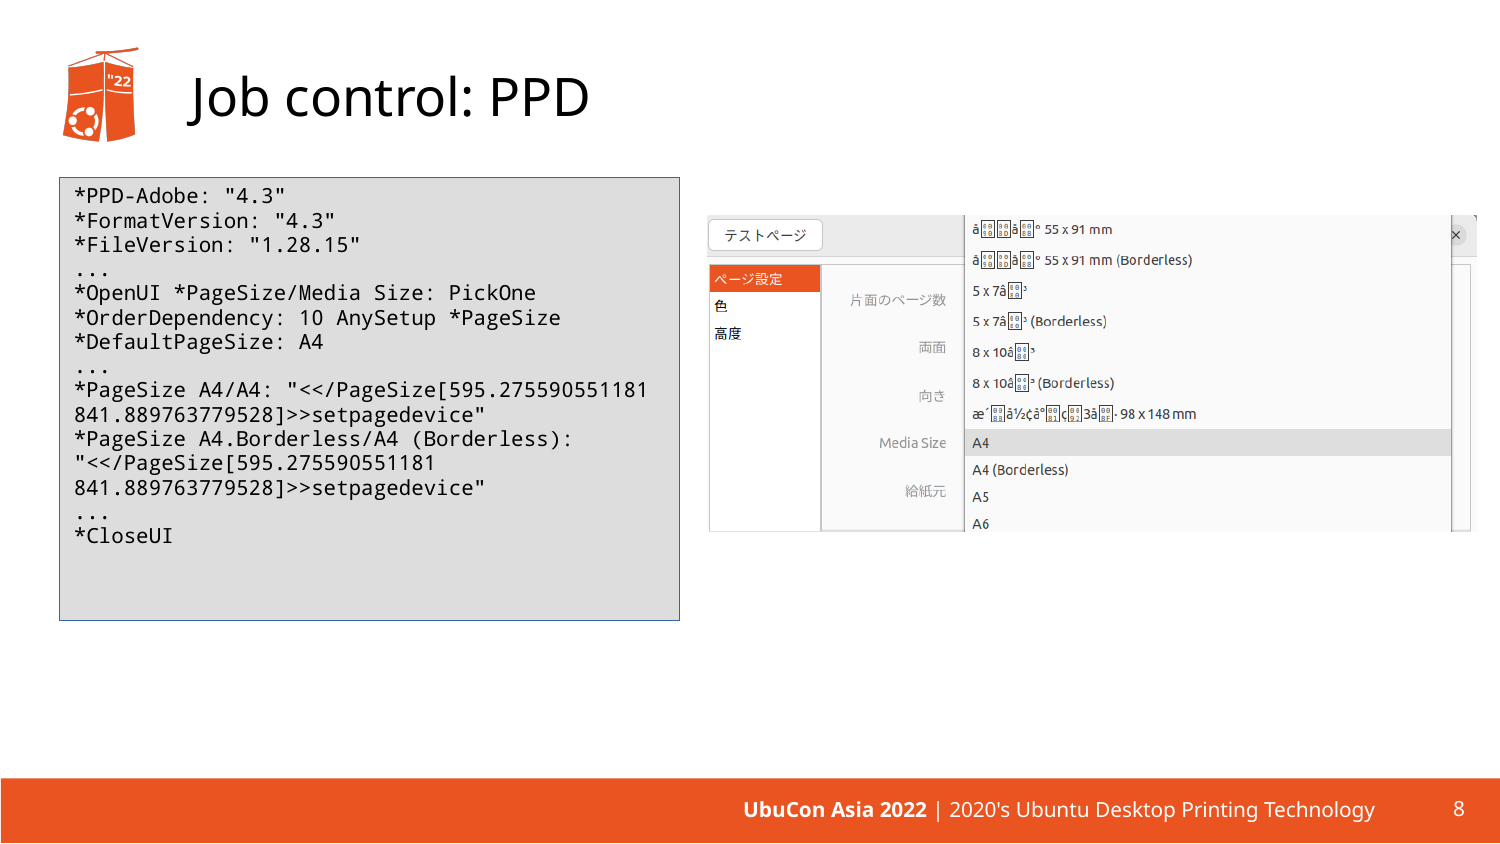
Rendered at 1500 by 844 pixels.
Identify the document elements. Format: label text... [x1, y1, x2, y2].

picture [51, 47, 146, 142]
title Job control: PPD [176, 48, 1449, 142]
picture [707, 215, 1477, 532]
text_box UbuCon Asia 2022 | 2020's Ubuntu Desktop Printing Technology [345, 781, 1390, 837]
text_box *PPD-Adobe: "4.3" *FormatVersion: "4.3" *FileVersion: "1.28.15" ... *OpenUI *PageSize/Media Size: PickOne *OrderDependency: 10 AnySetup *PageSize *DefaultPageSize: A4 ... *PageSize A4/A4: "<</PageSize[595.275590551181 841.889763779528]>>setpagedevice" *PageSize A4.Borderless/A4 (Borderless): "<</PageSize[595.275590551181 841.889763779528]>>setpagedevice" ... *CloseUI [59, 177, 680, 621]
slide_number <number> [1389, 777, 1480, 842]
text_box [0, 778, 1500, 843]
